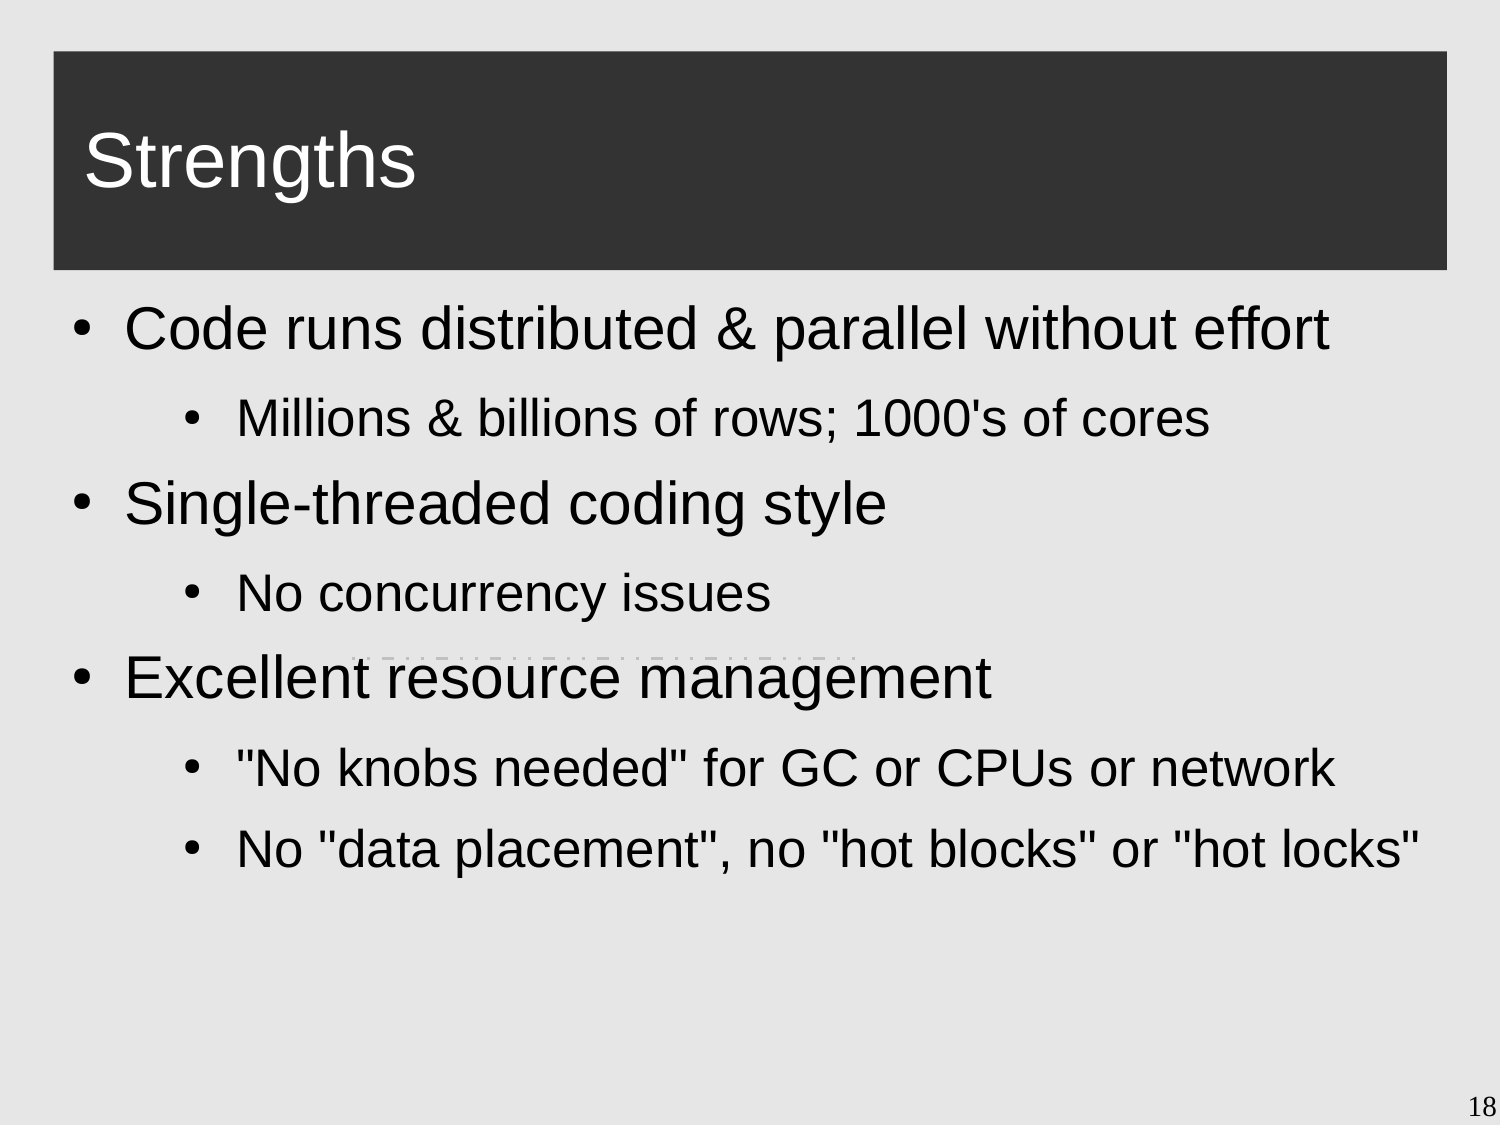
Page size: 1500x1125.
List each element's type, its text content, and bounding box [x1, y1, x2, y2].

title Strengths [53, 51, 1447, 271]
list Code runs distributed & parallel without effort Millions & billions of rows; 1000's of cores Single-threaded coding style No concurrency issues Excellent resource management "No knobs needed" for GC or CPUs or network No "data placement", no "hot blocks" or "hot locks" [53, 294, 1447, 991]
